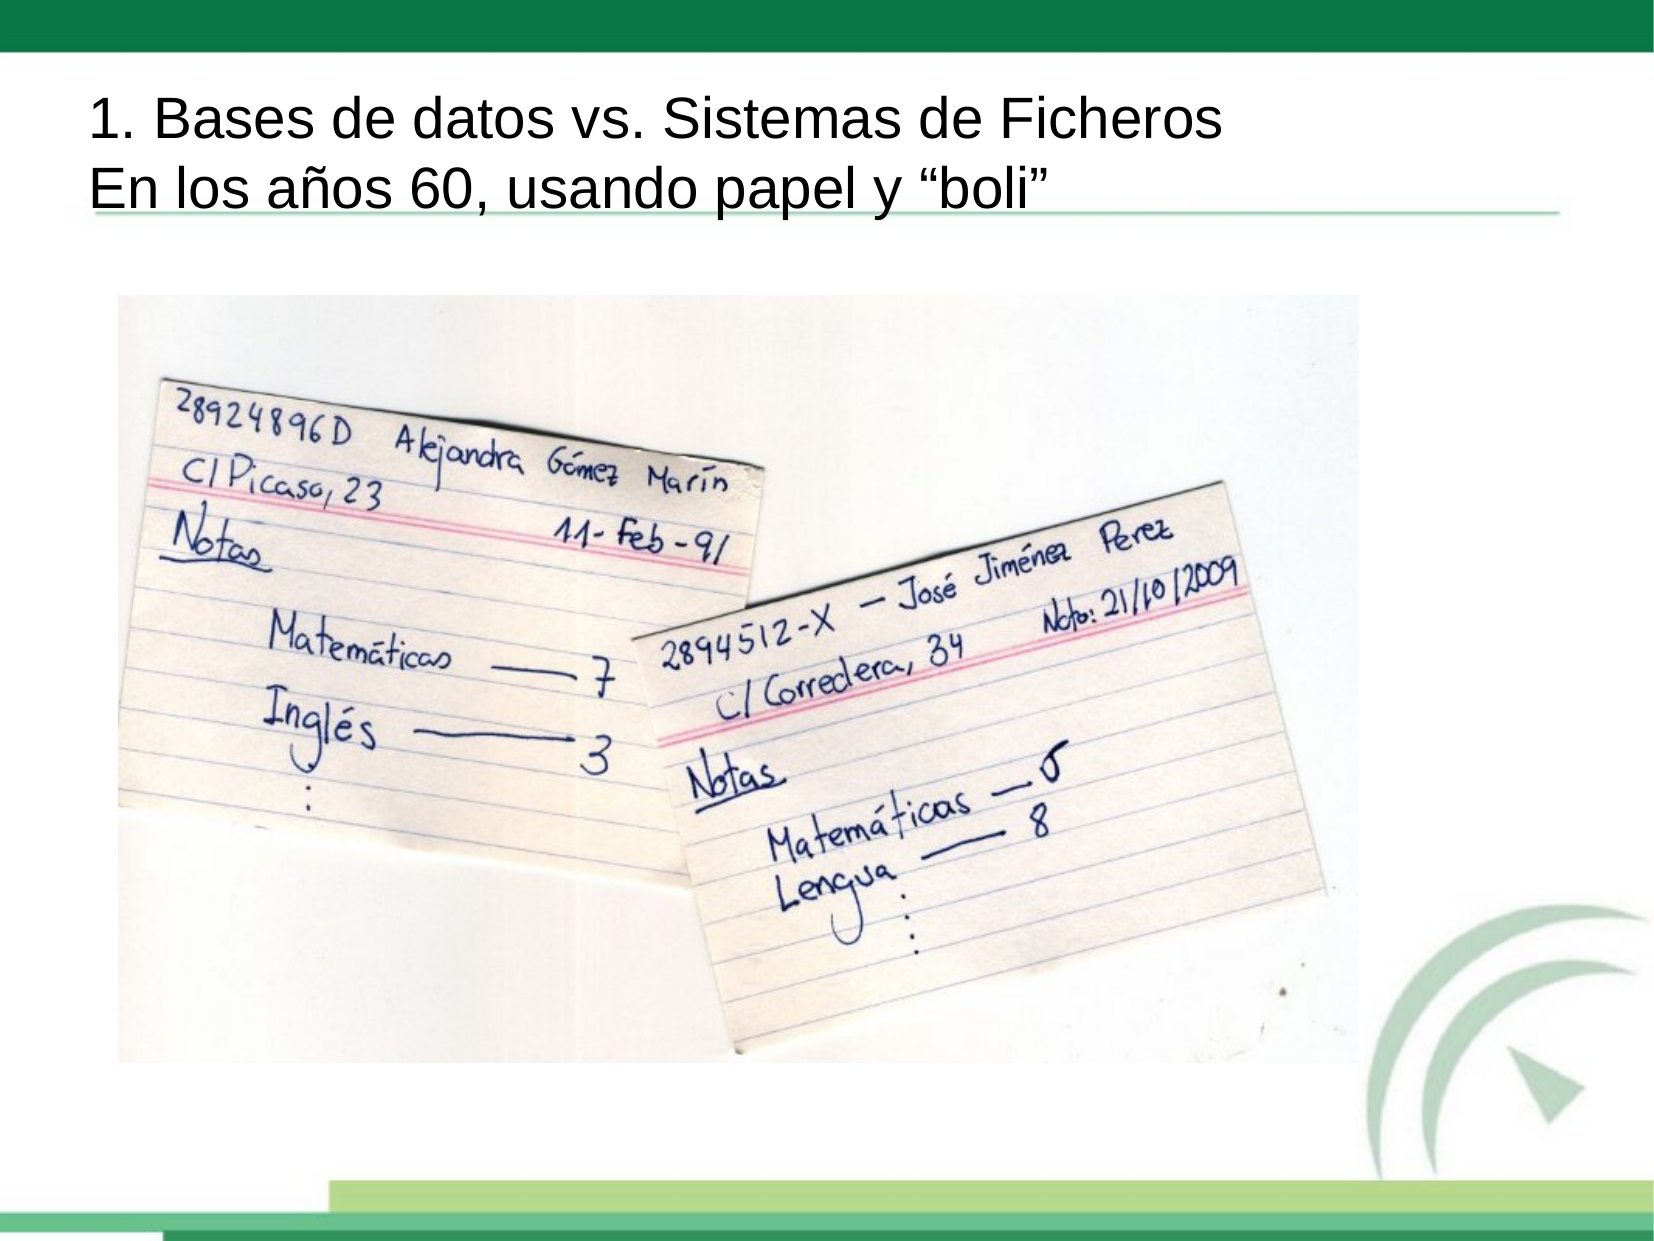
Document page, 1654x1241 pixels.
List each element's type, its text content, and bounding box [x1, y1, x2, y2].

picture [118, 295, 1359, 1063]
title 1. Bases de datos vs. Sistemas de Ficheros En los años 60, usando papel y “boli” [88, 54, 1577, 247]
subtitle [82, 297, 1571, 1102]
